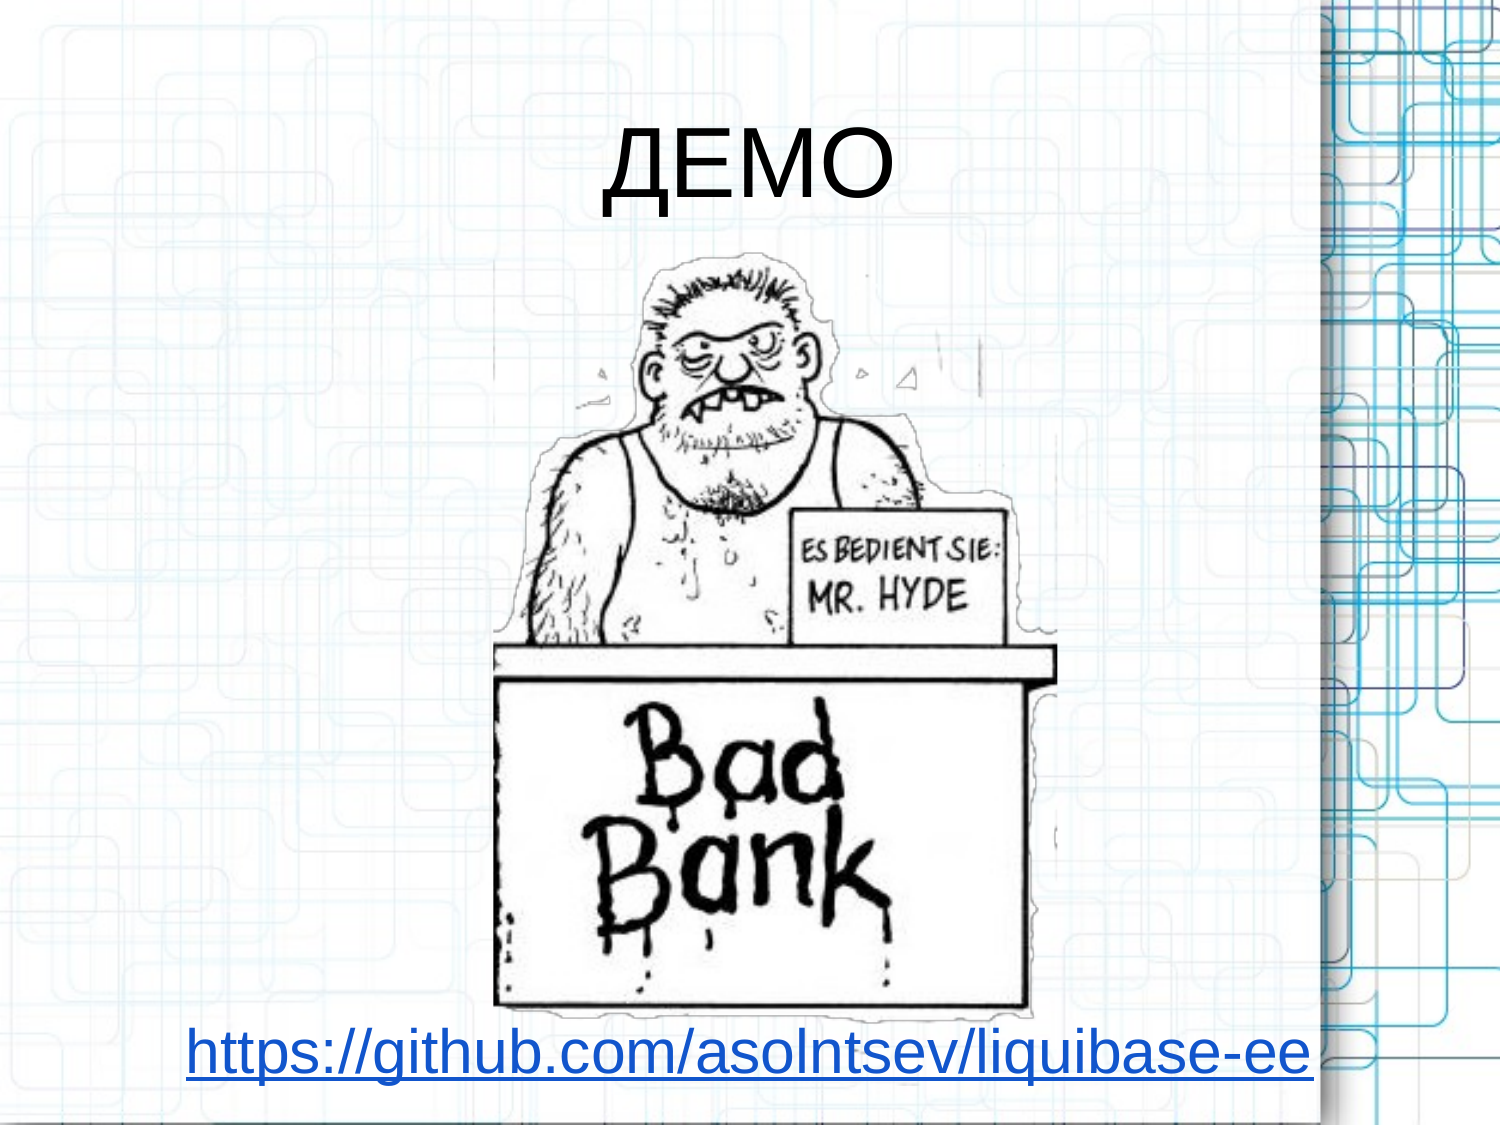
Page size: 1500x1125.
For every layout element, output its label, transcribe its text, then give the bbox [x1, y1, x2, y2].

picture [0, 0, 1500, 964]
text_box [493, 233, 1058, 964]
text_box https://github.com/asolntsev/liquibase-ee [0, 964, 1500, 1125]
title ДЕМО [75, 45, 1425, 233]
